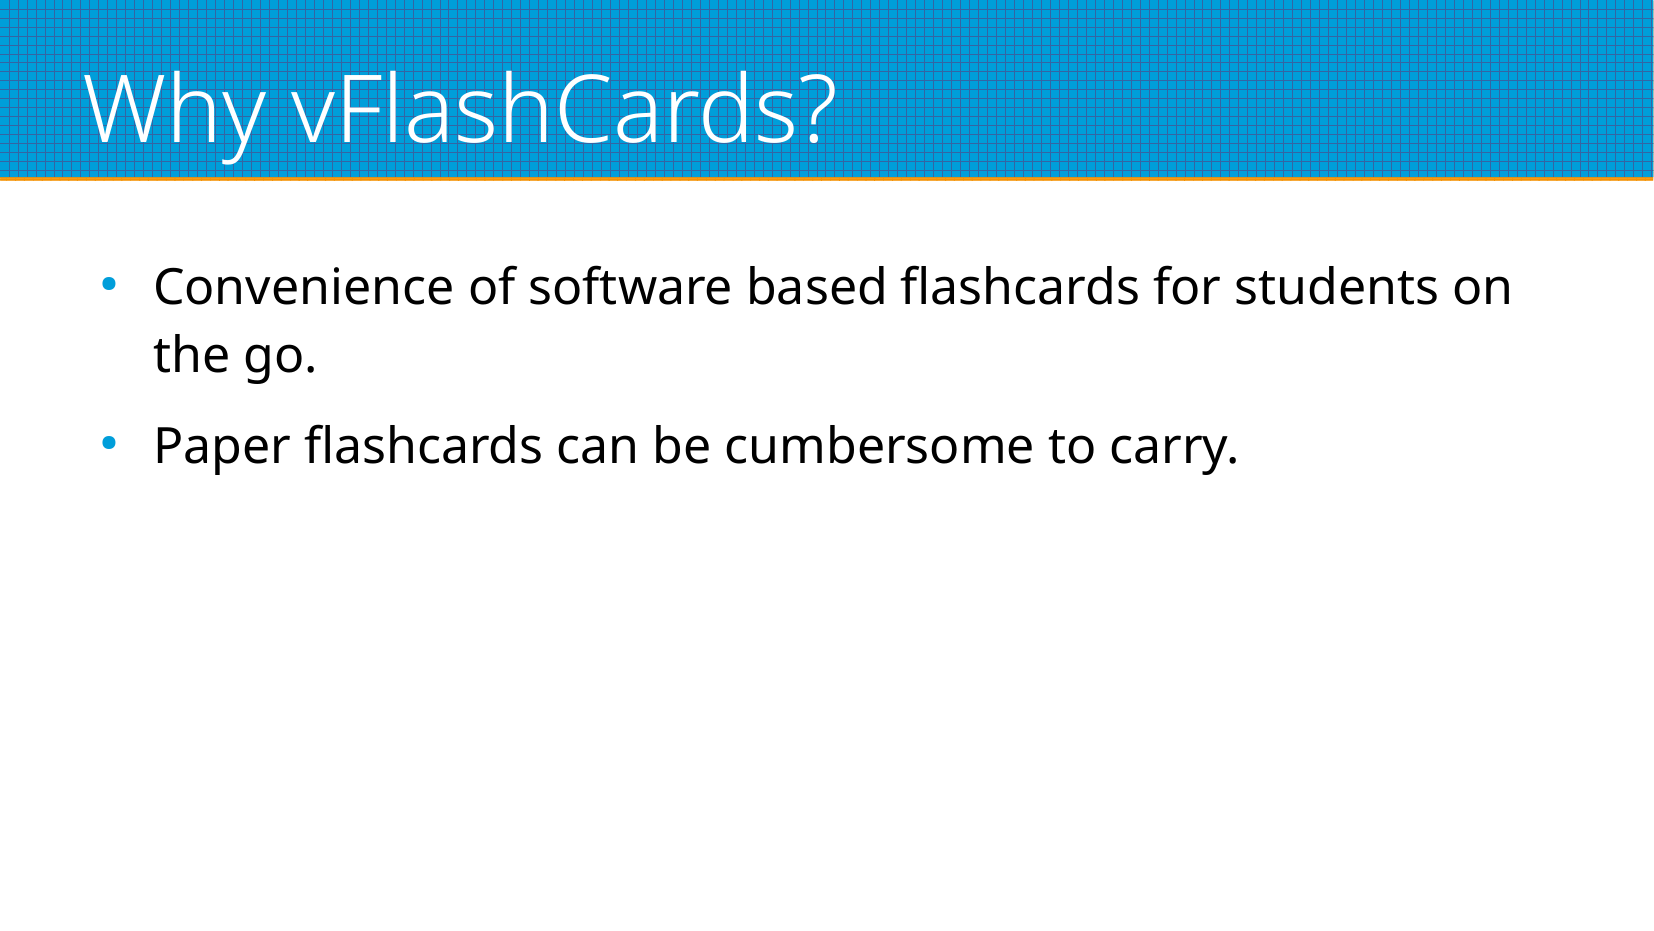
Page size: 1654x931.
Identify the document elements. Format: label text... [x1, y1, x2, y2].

list Convenience of software based flashcards for students on the go. Paper flashcards can be cumbersome to carry. [82, 251, 1563, 826]
title Why vFlashCards? [82, 14, 1571, 171]
